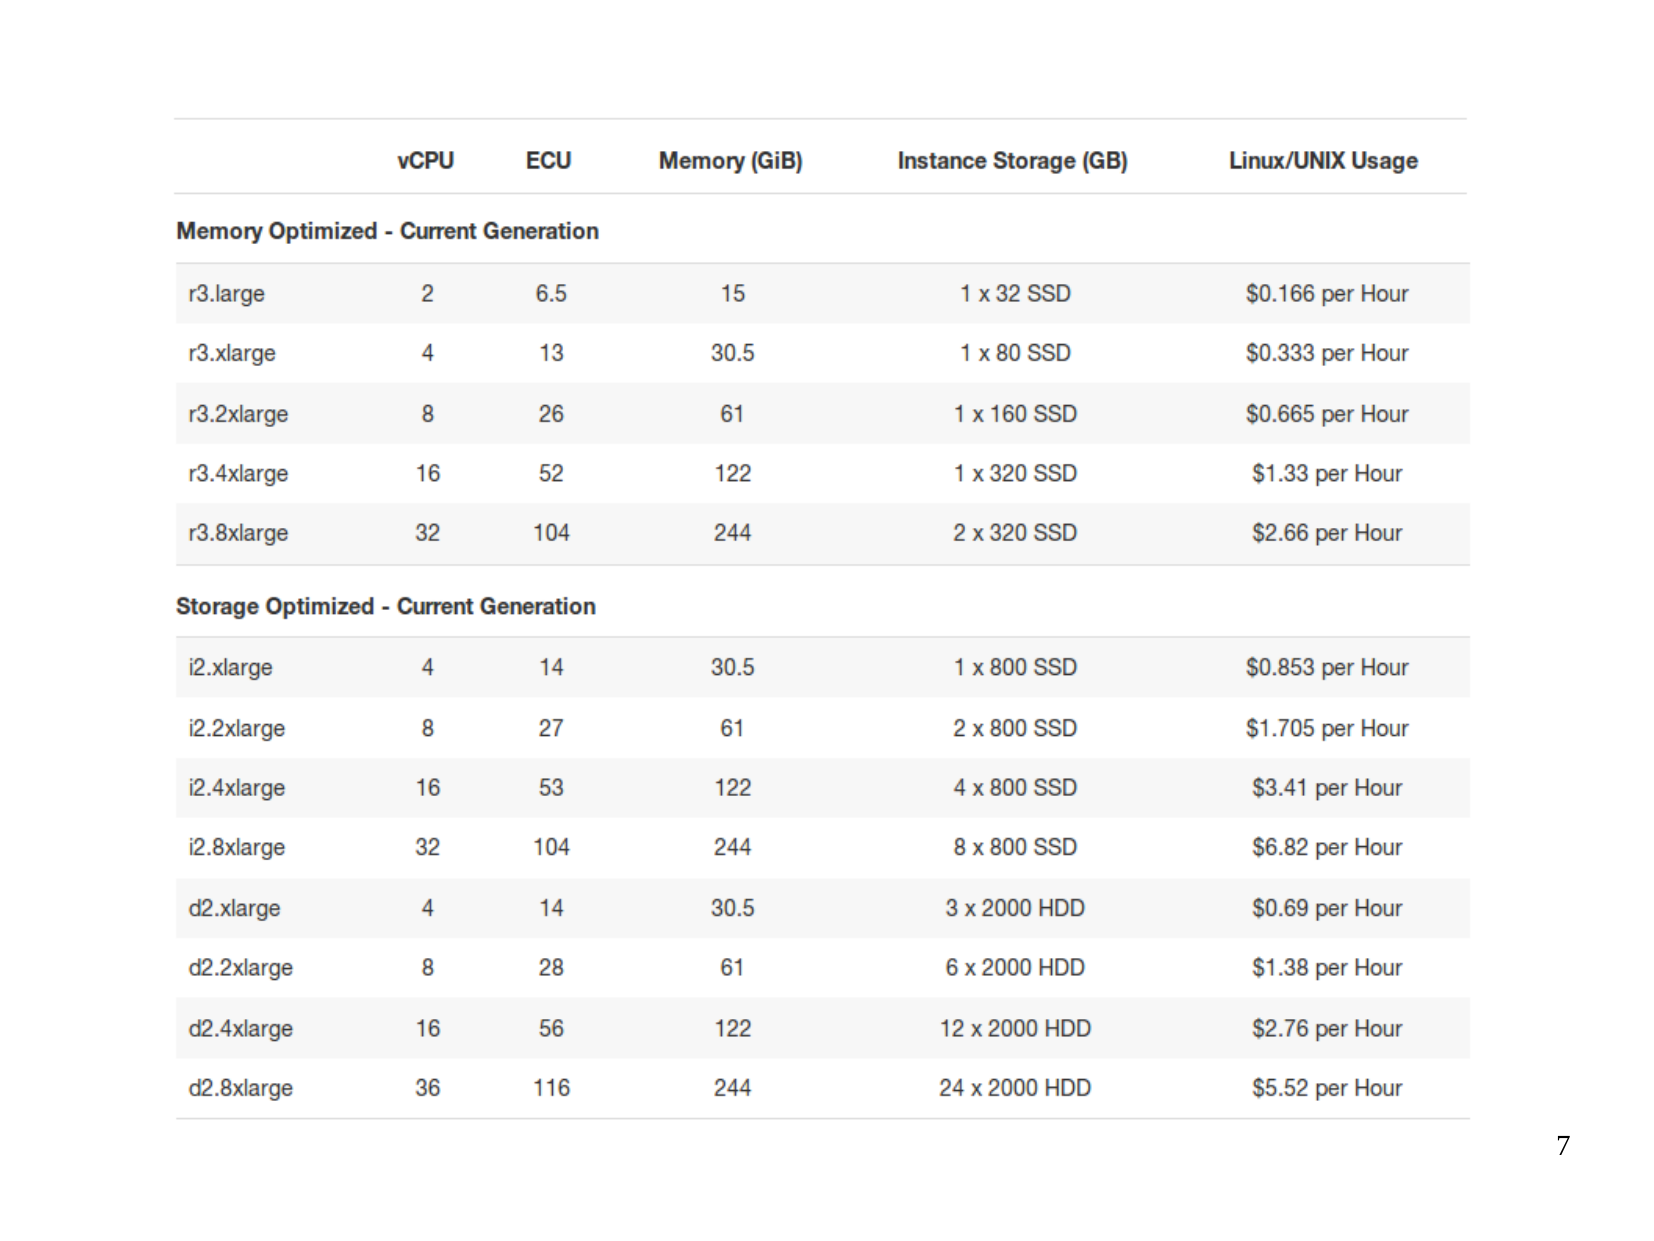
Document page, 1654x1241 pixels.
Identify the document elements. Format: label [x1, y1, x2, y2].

picture [165, 104, 1489, 204]
picture [164, 208, 1486, 1141]
